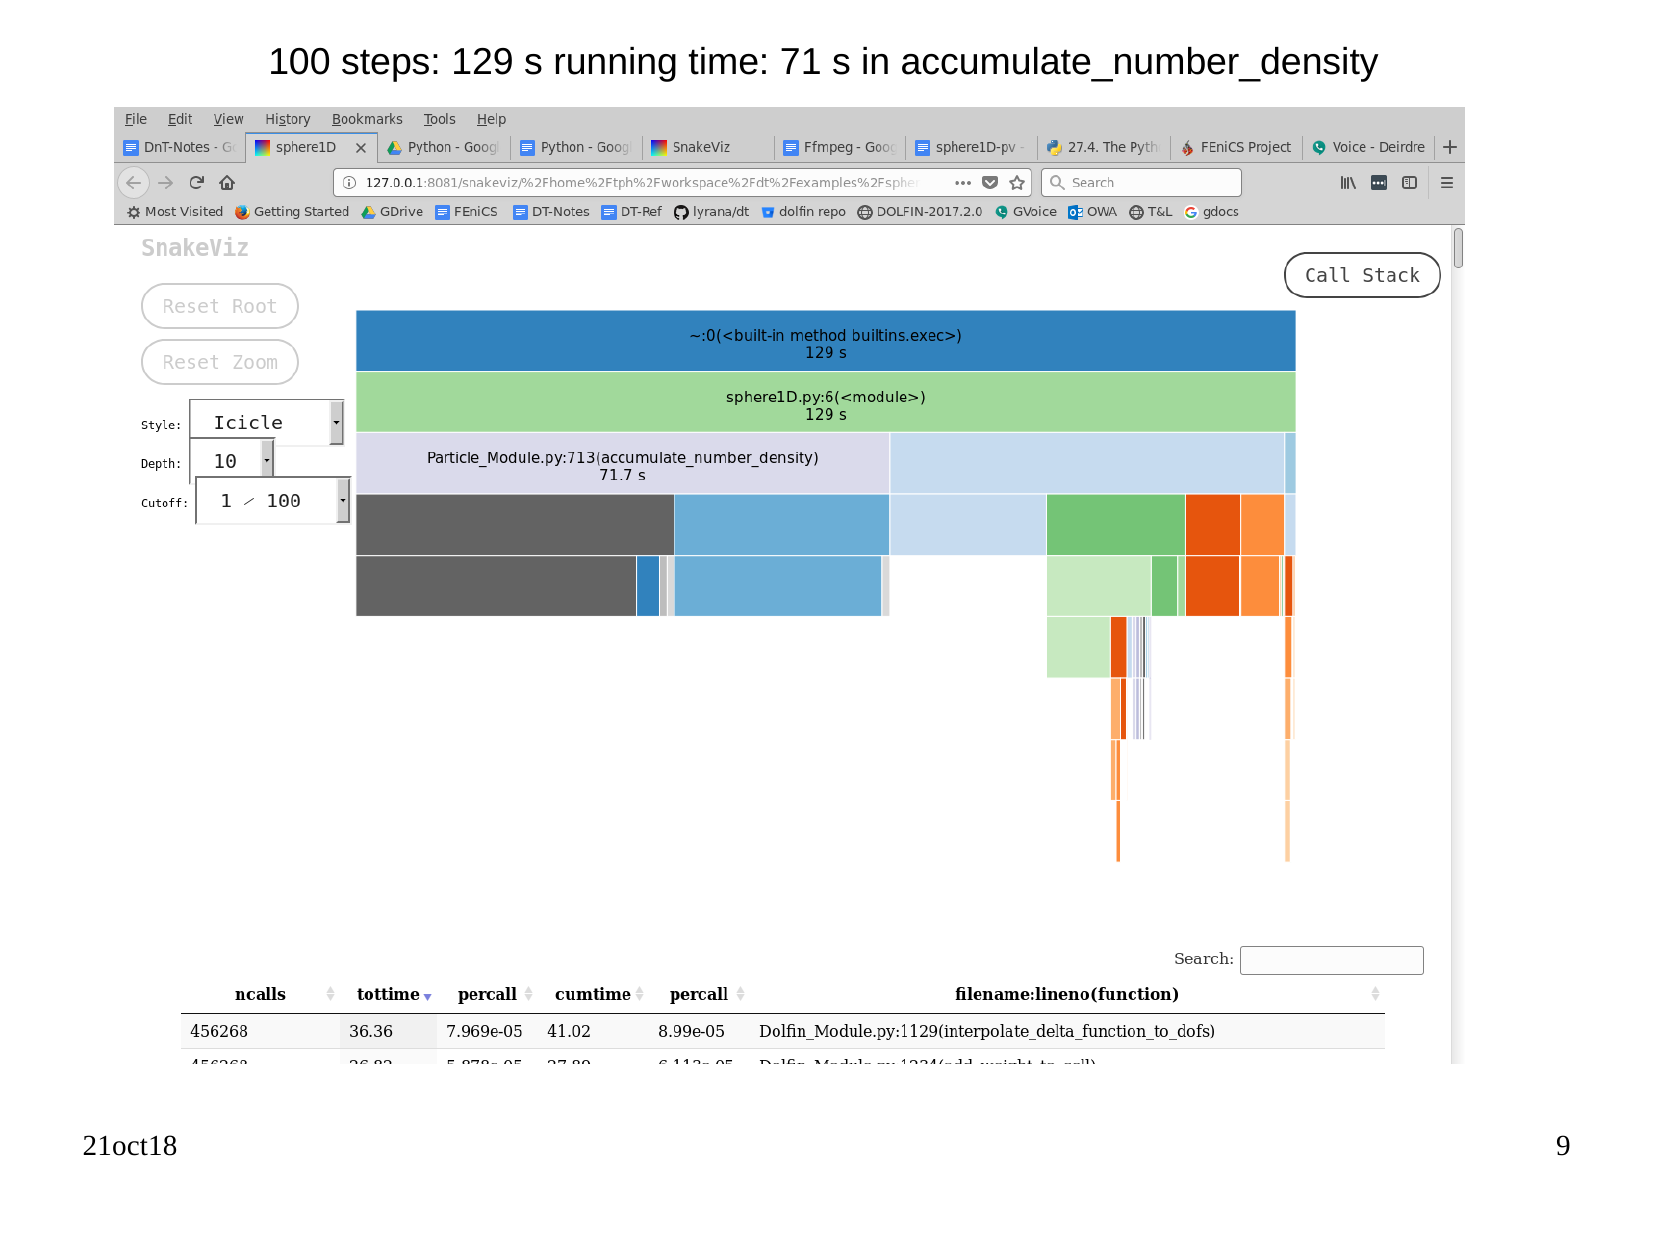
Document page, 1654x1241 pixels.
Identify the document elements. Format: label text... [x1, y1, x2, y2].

text_box 100 steps: 129 s running time: 71 s in accumulate_number_density [253, 33, 1395, 91]
picture [114, 107, 1465, 1064]
